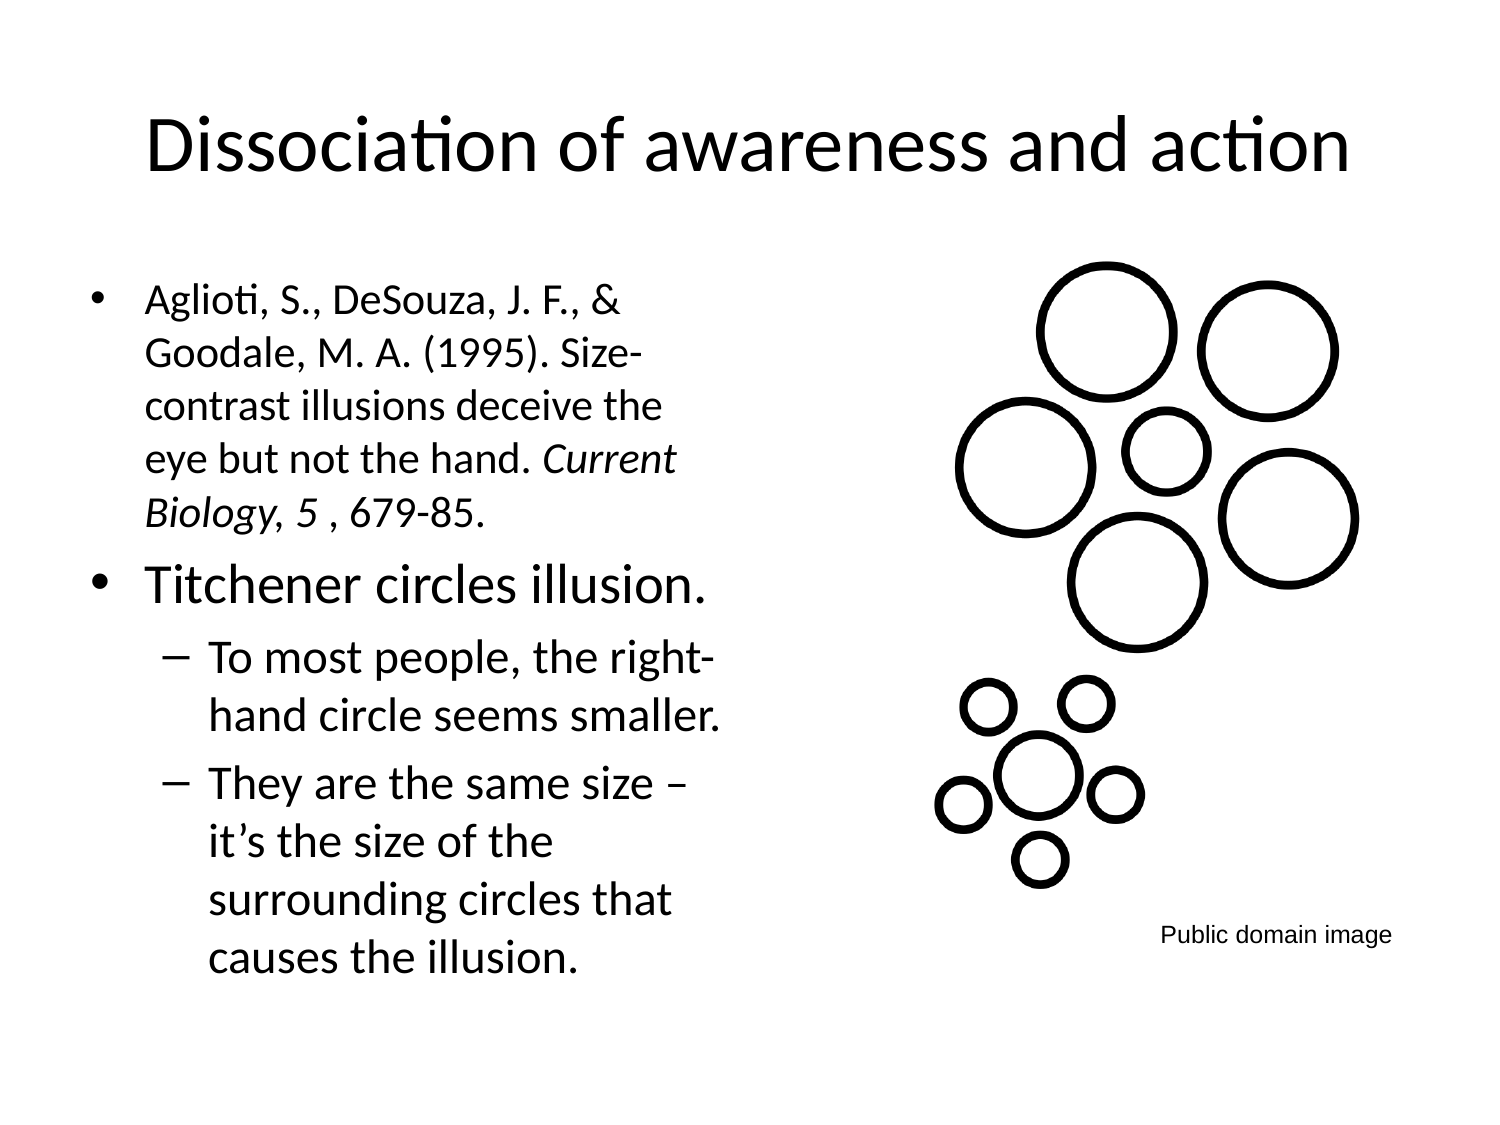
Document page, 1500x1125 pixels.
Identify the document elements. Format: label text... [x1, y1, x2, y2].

text_box Public domain image [1145, 913, 1500, 957]
title Dissociation of awareness and action [75, 45, 1425, 233]
list Aglioti, S., DeSouza, J. F., & Goodale, M. A. (1995). Size-contrast illusions deceive the eye but not the hand. Current Biology, 5 , 679-85. Titchener circles illusion. To most people, the right-hand circle seems smaller. They are the same size – it’s the size of the surrounding circles that causes the illusion. [75, 262, 738, 1005]
picture [920, 247, 1371, 901]
